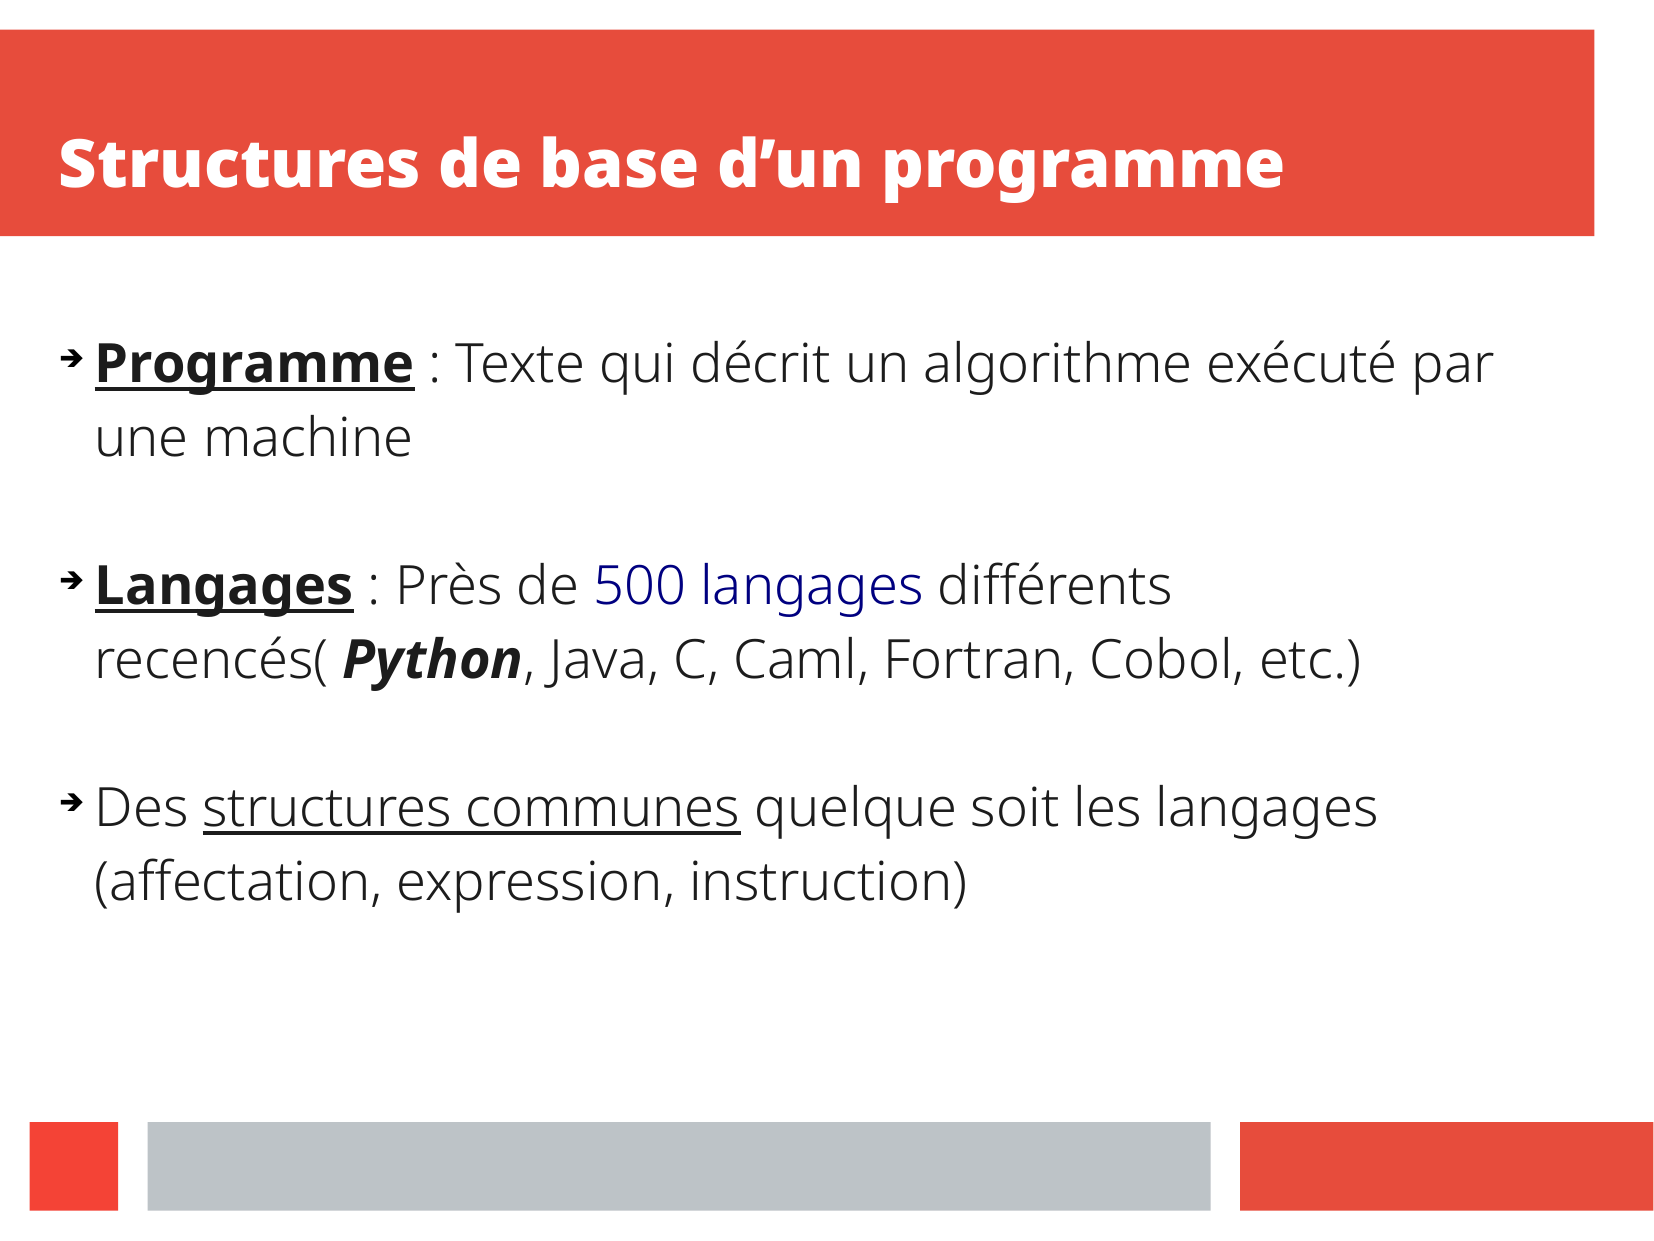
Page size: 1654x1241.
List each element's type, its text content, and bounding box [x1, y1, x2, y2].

subtitle Programme : Texte qui décrit un algorithme exécuté par une machine Langages : Près de 500 langages différents recencés( Python, Java, C, Caml, Fortran, Cobol, etc.) Des structures communes quelque soit les langages (affectation, expression, instruction) [59, 324, 1565, 1093]
title Structures de base d’un programme [59, 59, 1595, 207]
